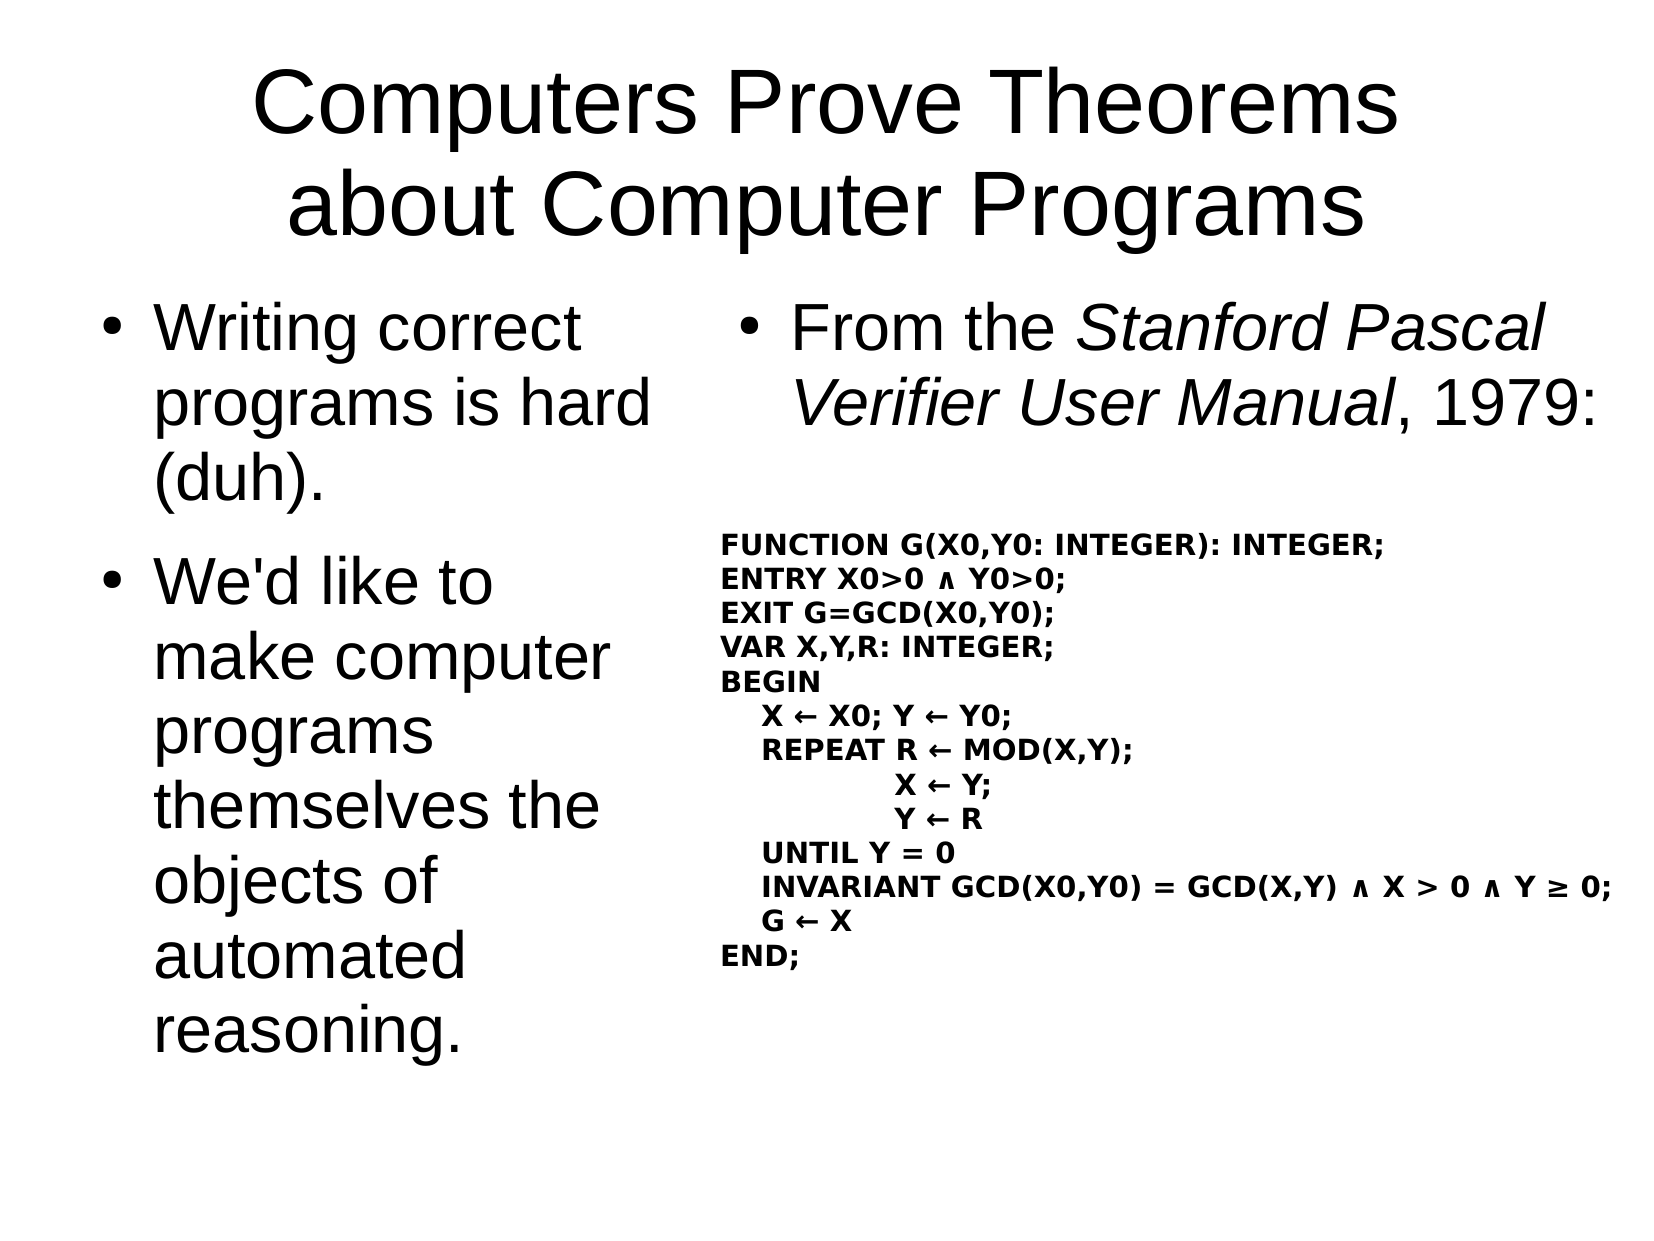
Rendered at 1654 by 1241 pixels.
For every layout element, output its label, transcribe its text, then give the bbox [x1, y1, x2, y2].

title Computers Prove Theorems about Computer Programs [82, 49, 1571, 257]
list Writing correct programs is hard (duh). We'd like to make computer programs themselves the objects of automated reasoning. [82, 290, 676, 1109]
list From the Stanford Pascal Verifier User Manual, 1979: FUNCTION G(X0,Y0: INTEGER): INTEGER; ENTRY X0>0 ∧ Y0>0; EXIT G=GCD(X0,Y0); VAR X,Y,R: INTEGER; BEGIN X ← X0; Y ← Y0; REPEAT R ← MOD(X,Y); X ← Y; Y ← R UNTIL Y = 0 INVARIANT GCD(X0,Y0) = GCD(X,Y) ∧ X > 0 ∧ Y ≥ 0; G ← X END; [720, 290, 1621, 1112]
